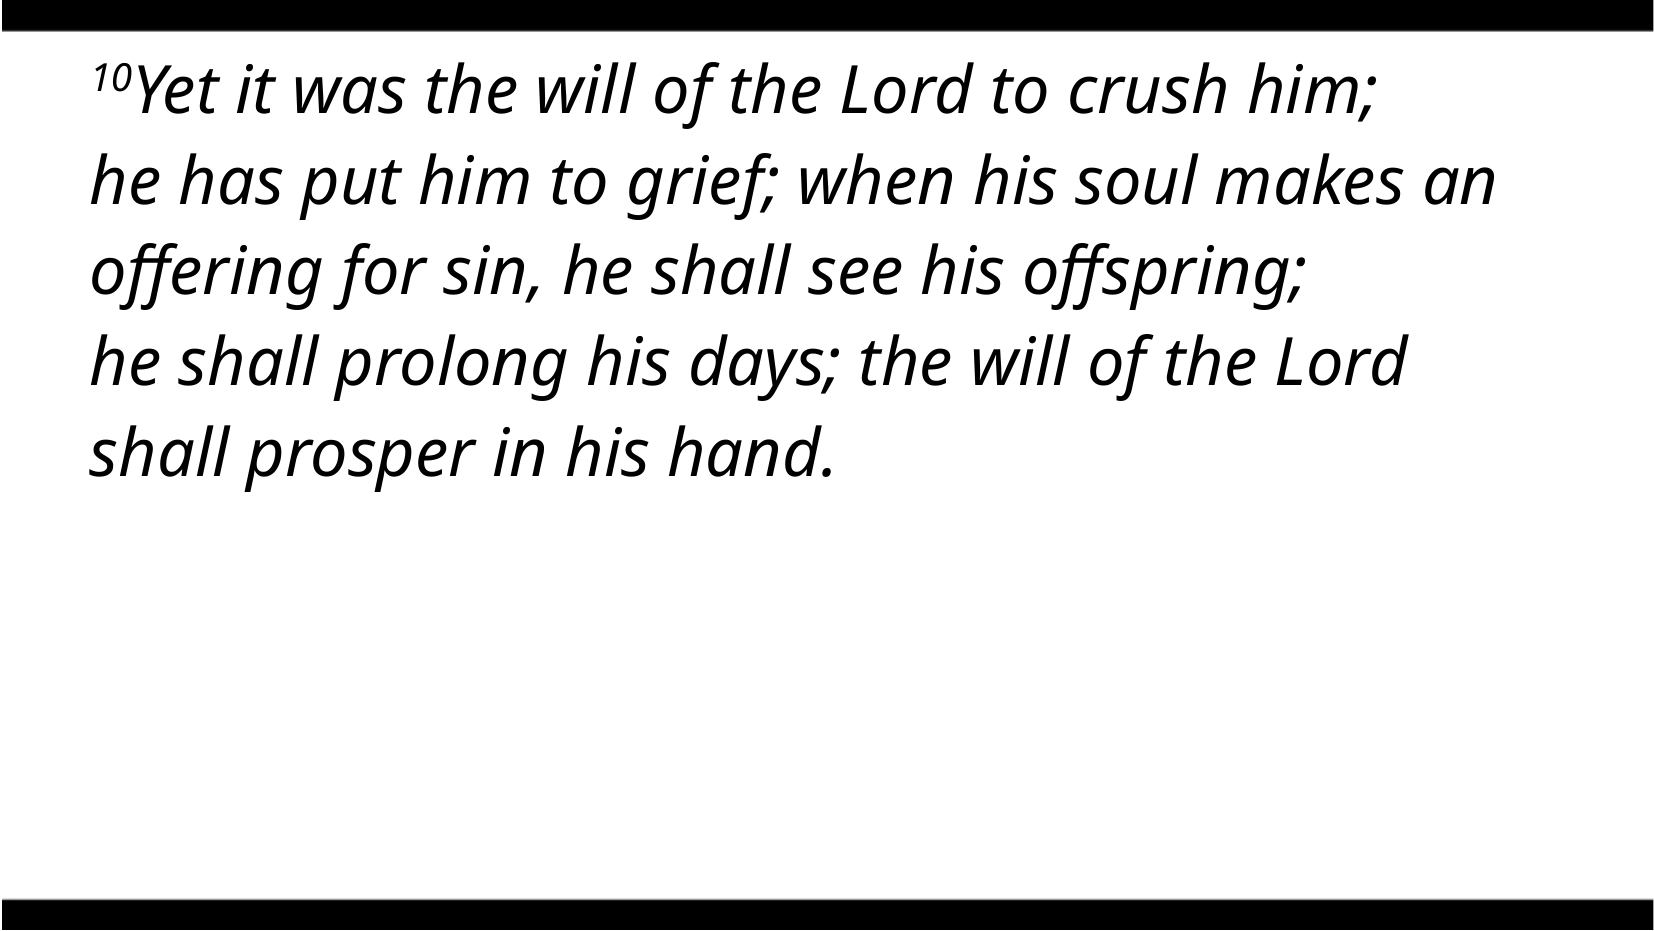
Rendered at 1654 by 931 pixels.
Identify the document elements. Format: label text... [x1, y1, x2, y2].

picture [2, 0, 1654, 930]
text_box 10Yet it was the will of the Lord to crush him; he has put him to grief; when his soul makes an offering for sin, he shall see his offspring; he shall prolong his days; the will of the Lord shall prosper in his hand. [75, 34, 1576, 511]
